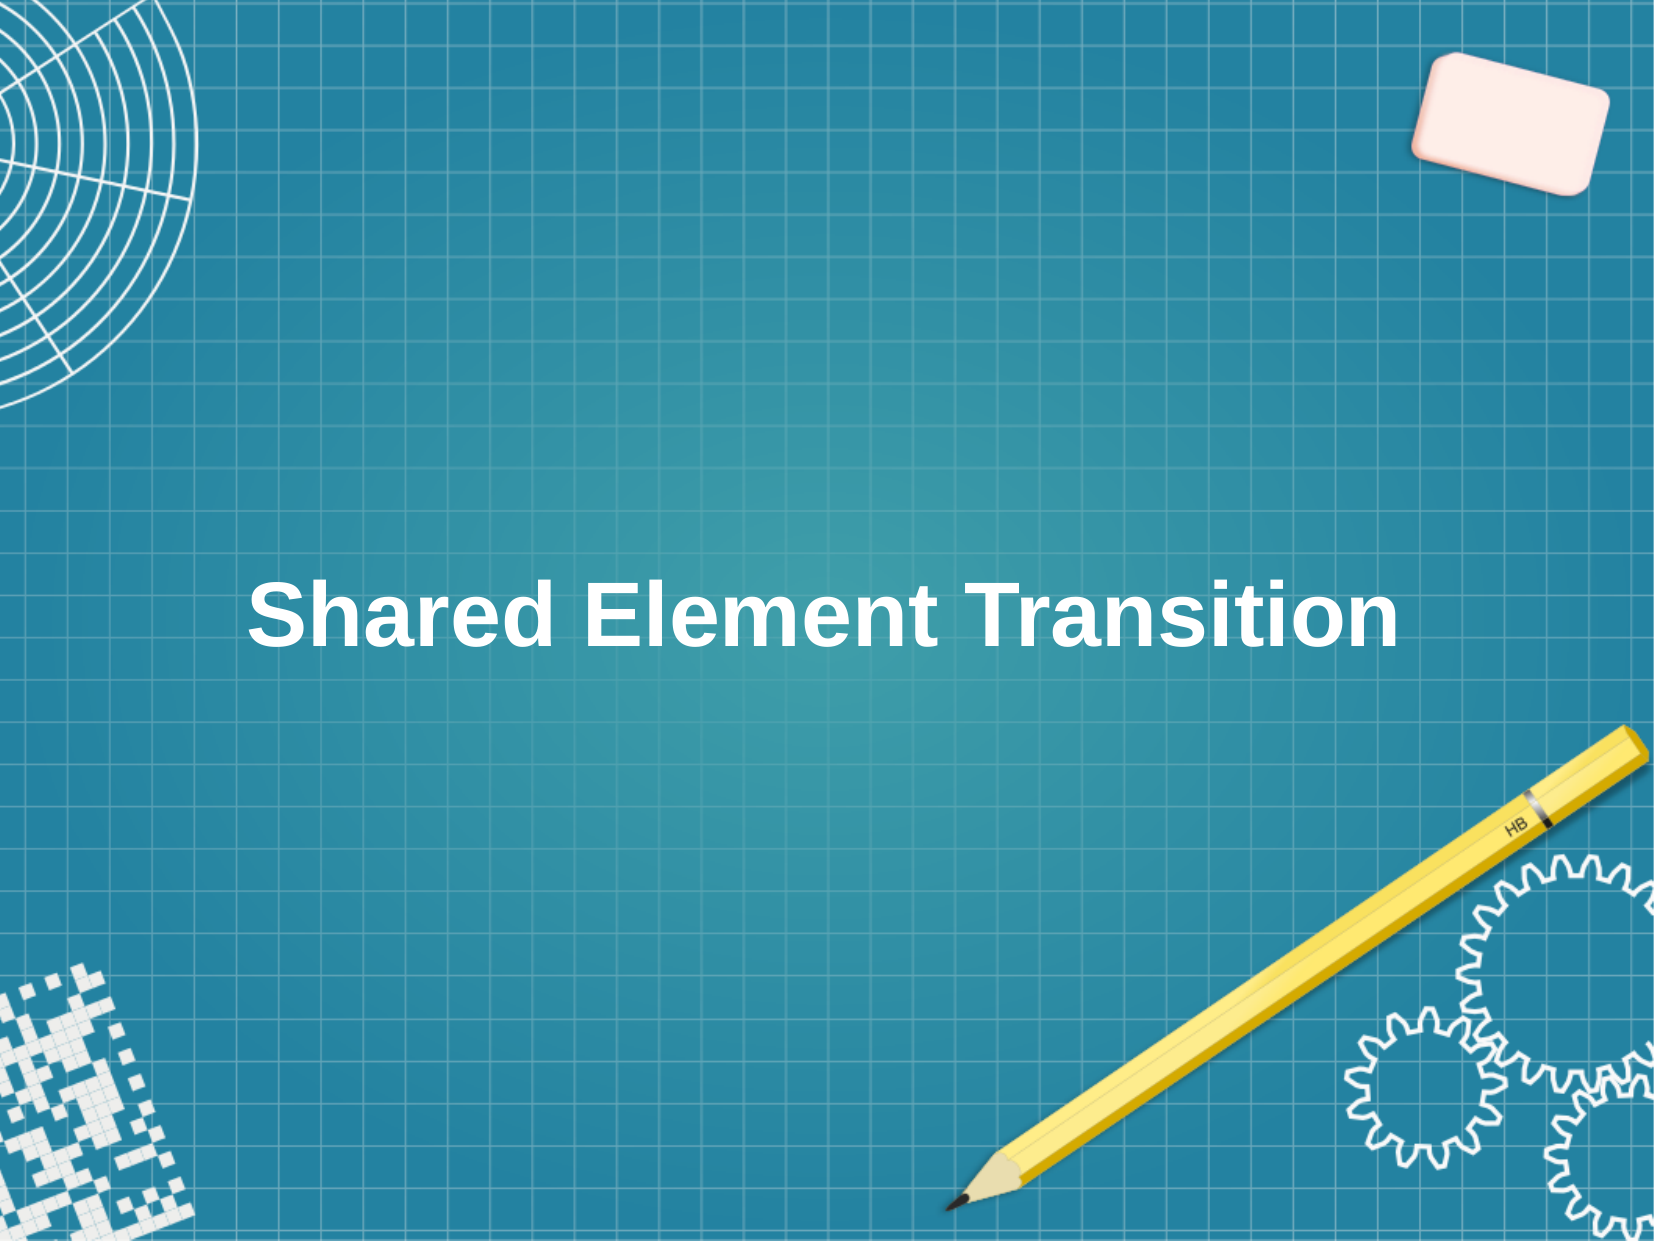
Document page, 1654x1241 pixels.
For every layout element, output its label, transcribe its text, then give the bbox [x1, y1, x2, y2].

subtitle Shared Element Transition [0, 0, 1651, 1231]
picture [0, 0, 1654, 1241]
